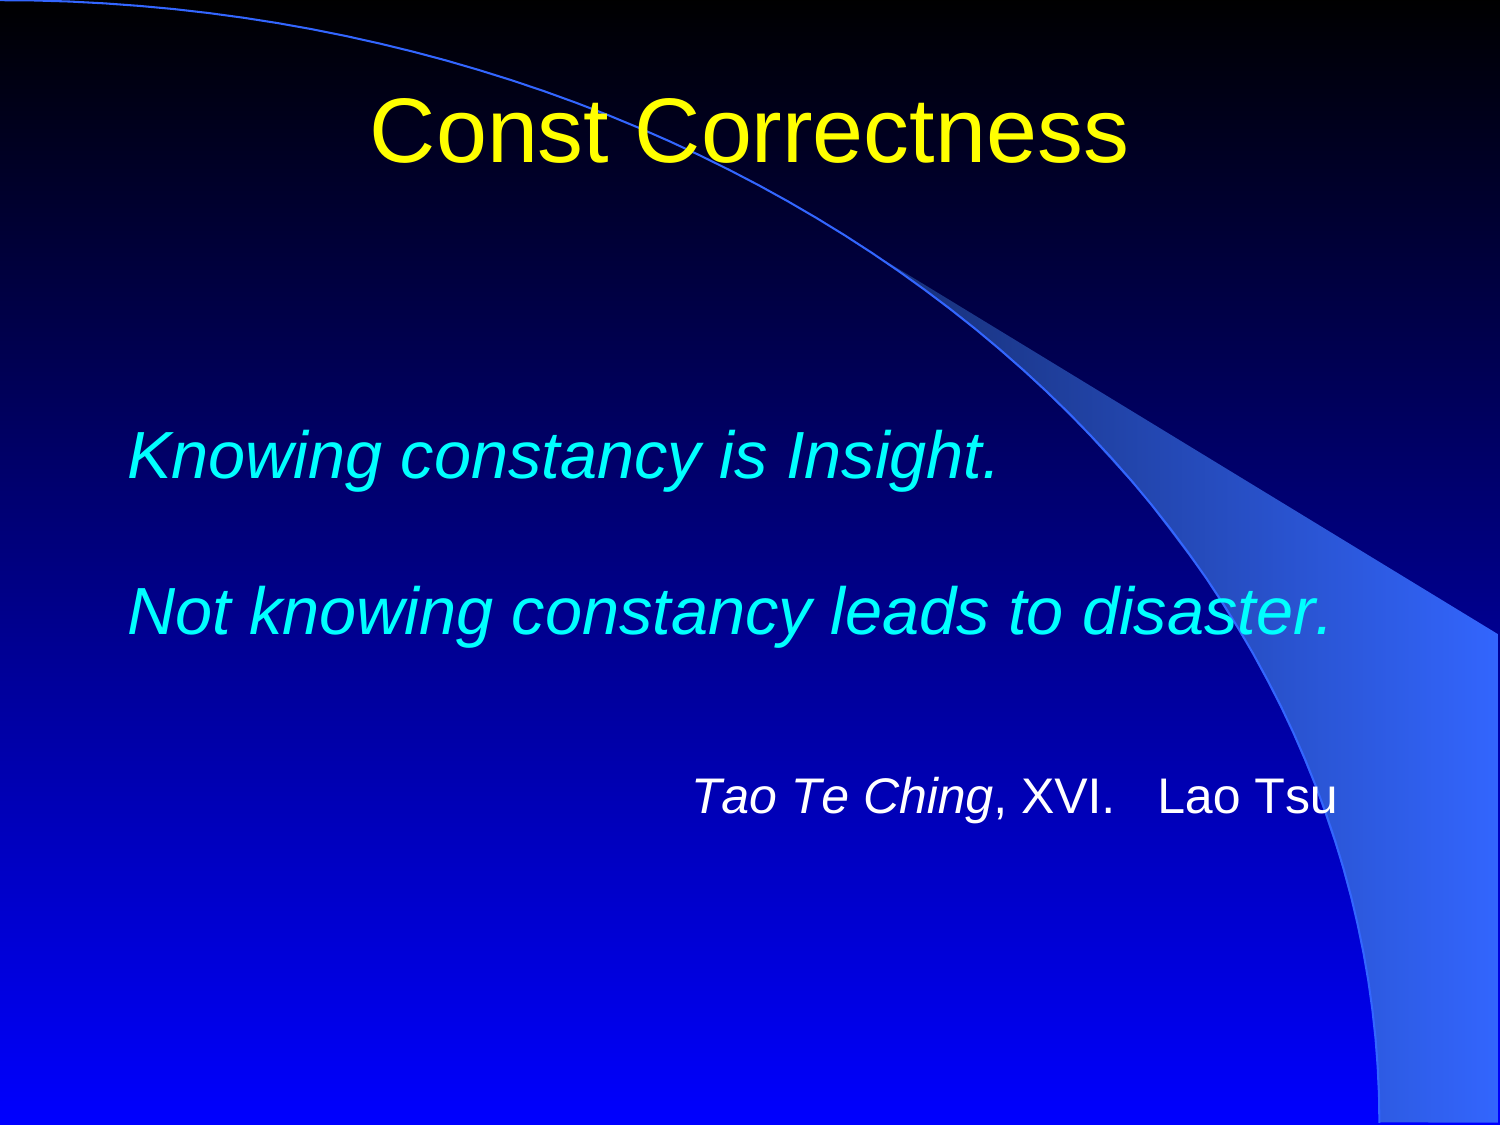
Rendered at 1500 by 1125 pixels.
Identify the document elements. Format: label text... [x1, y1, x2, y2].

title Const Correctness [112, 17, 1388, 245]
text_box Tao Te Ching, XVI. Lao Tsu [652, 772, 1377, 825]
text_box Knowing constancy is Insight. Not knowing constancy leads to disaster. [127, 423, 1350, 649]
